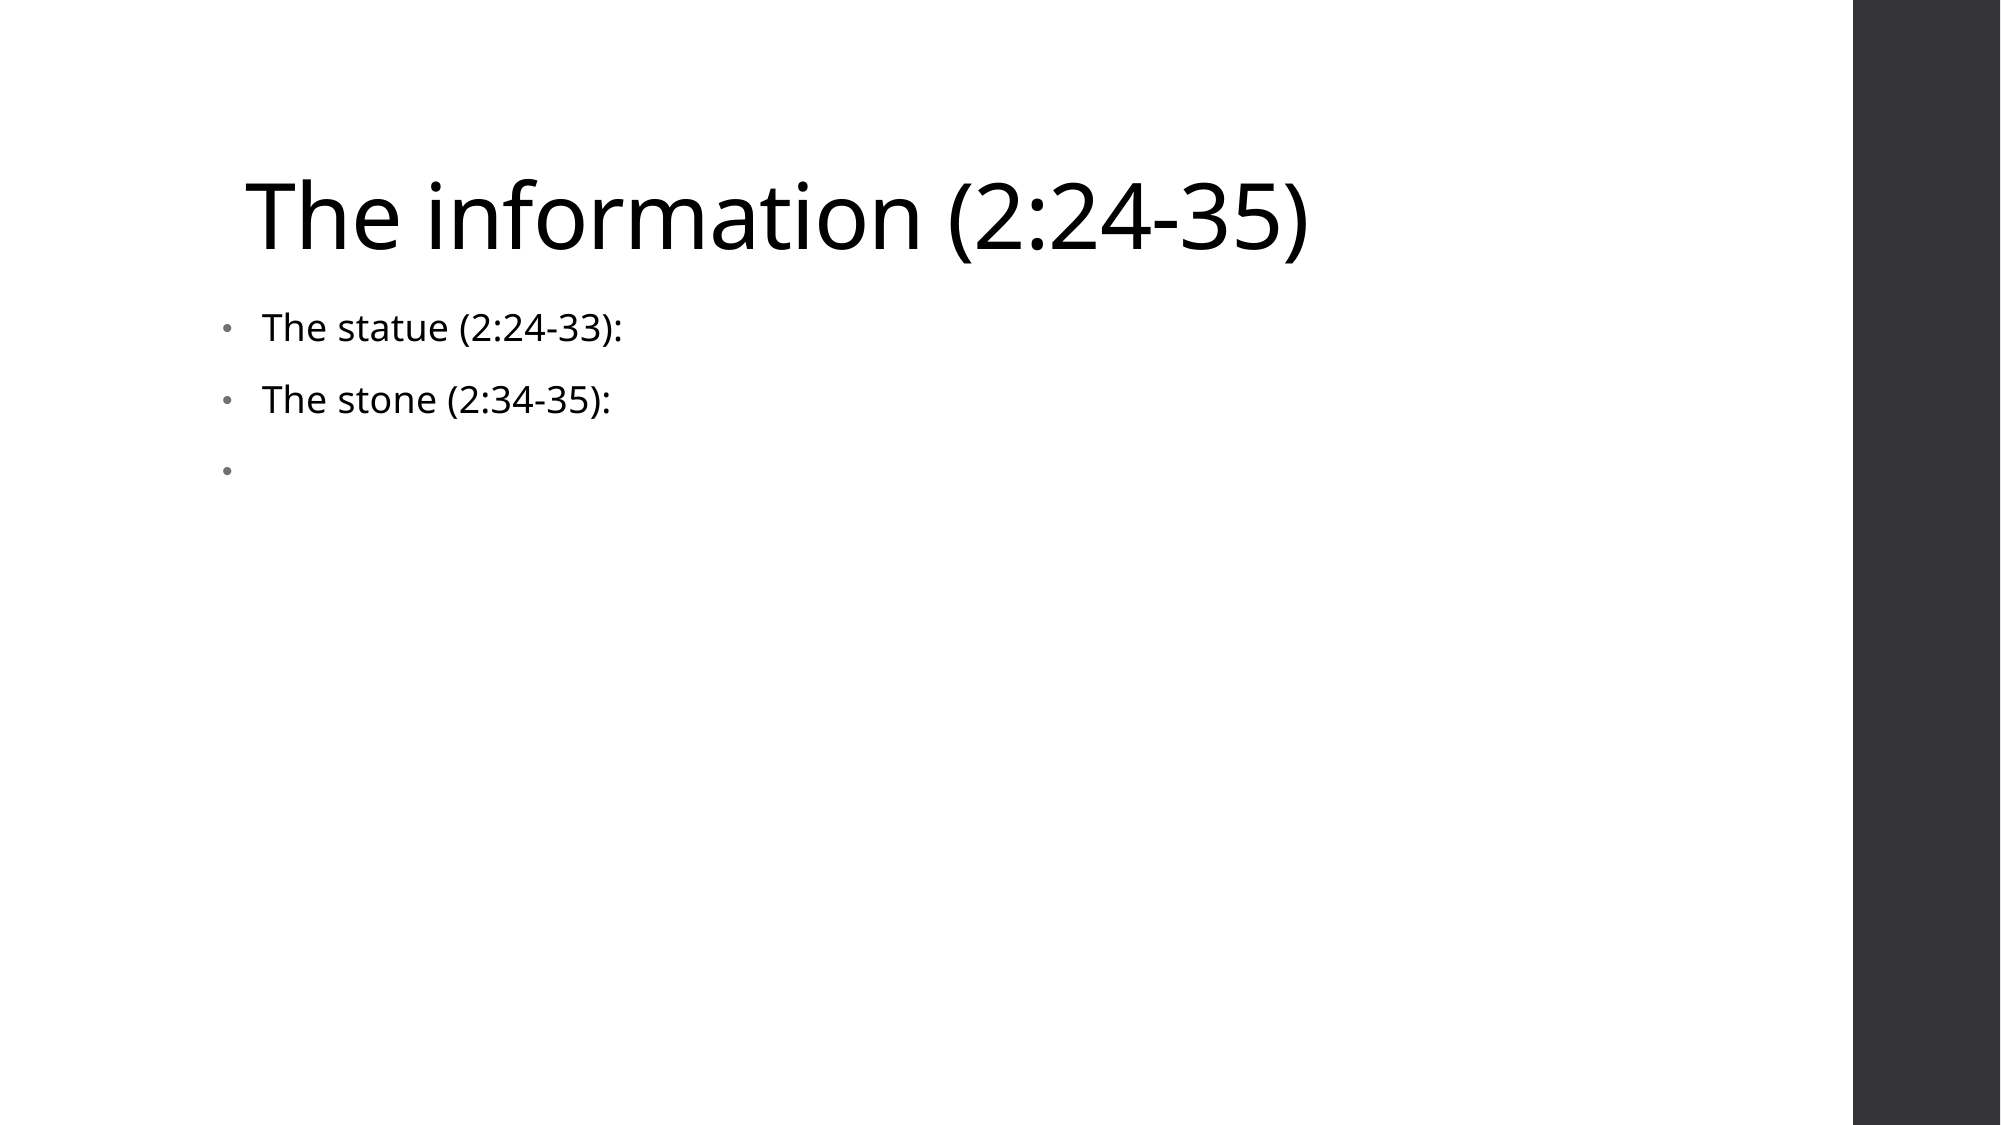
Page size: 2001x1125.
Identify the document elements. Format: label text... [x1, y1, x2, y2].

list The statue (2:24-33): The stone (2:34-35): [206, 299, 1617, 1014]
title The information (2:24-35) [206, 60, 1797, 278]
